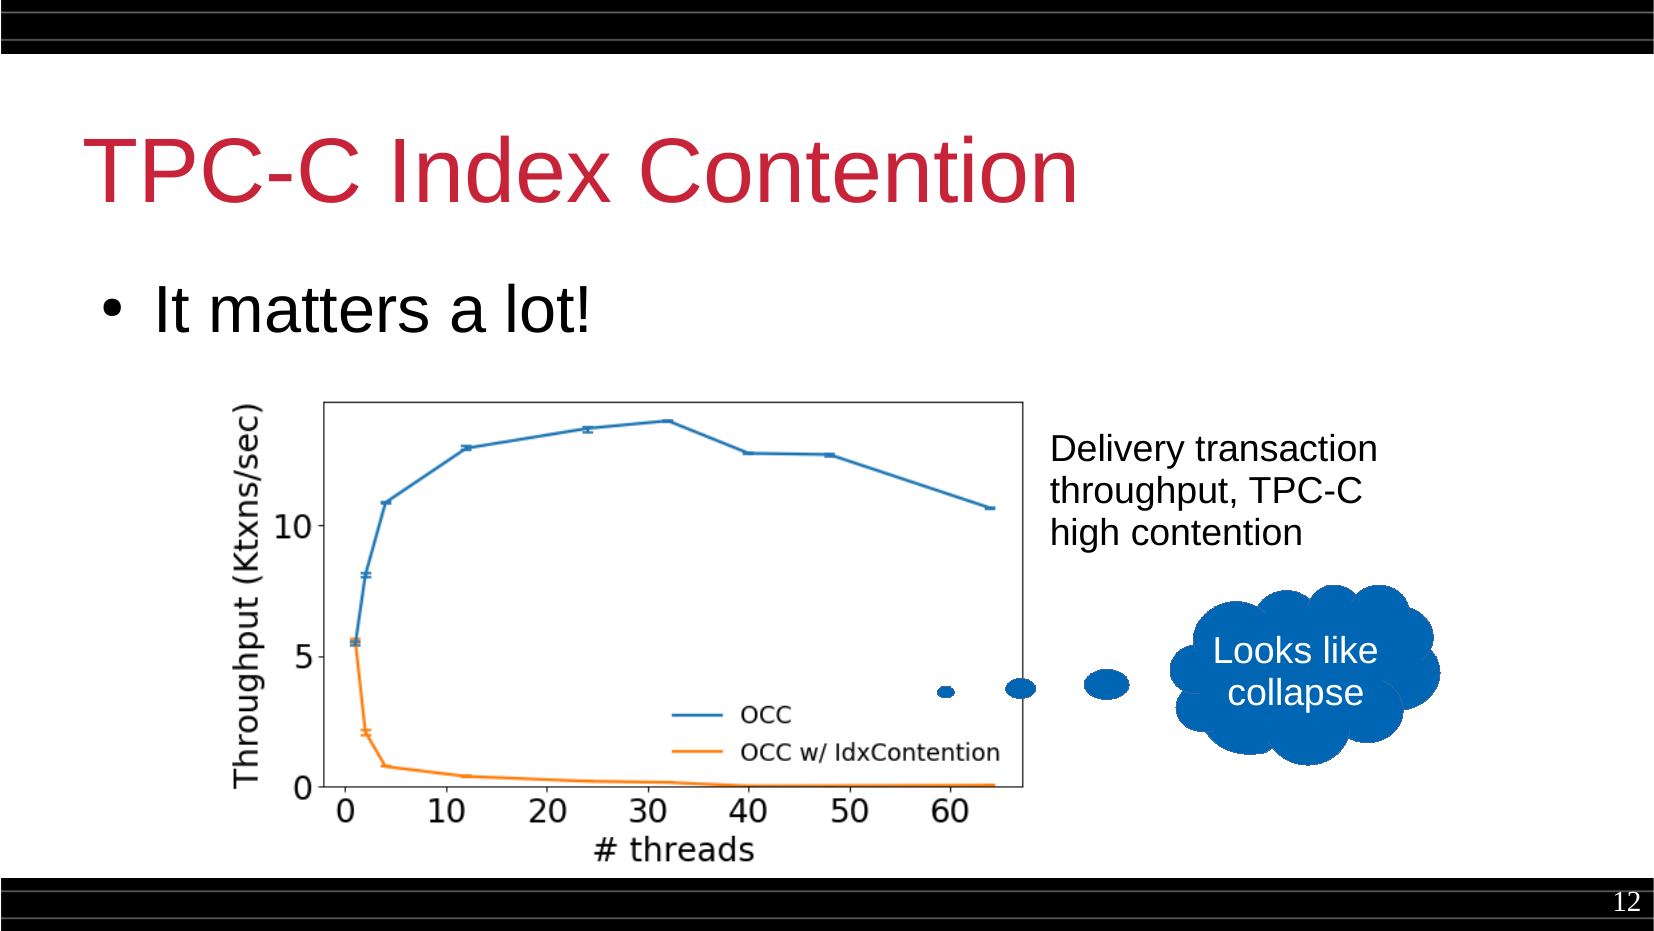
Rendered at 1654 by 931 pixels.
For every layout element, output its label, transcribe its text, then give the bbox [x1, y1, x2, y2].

text_box Looks like collapse [1170, 585, 1441, 766]
picture [1, 0, 1654, 54]
text_box Looks like collapse [1084, 669, 1130, 700]
picture [215, 384, 1041, 870]
text_box Looks like collapse [1005, 678, 1036, 699]
title TPC-C Index Contention [82, 92, 1571, 249]
list It matters a lot! [82, 271, 1571, 758]
text_box Delivery transaction throughput, TPC-C high contention [1035, 420, 1396, 561]
picture [1, 878, 1654, 931]
